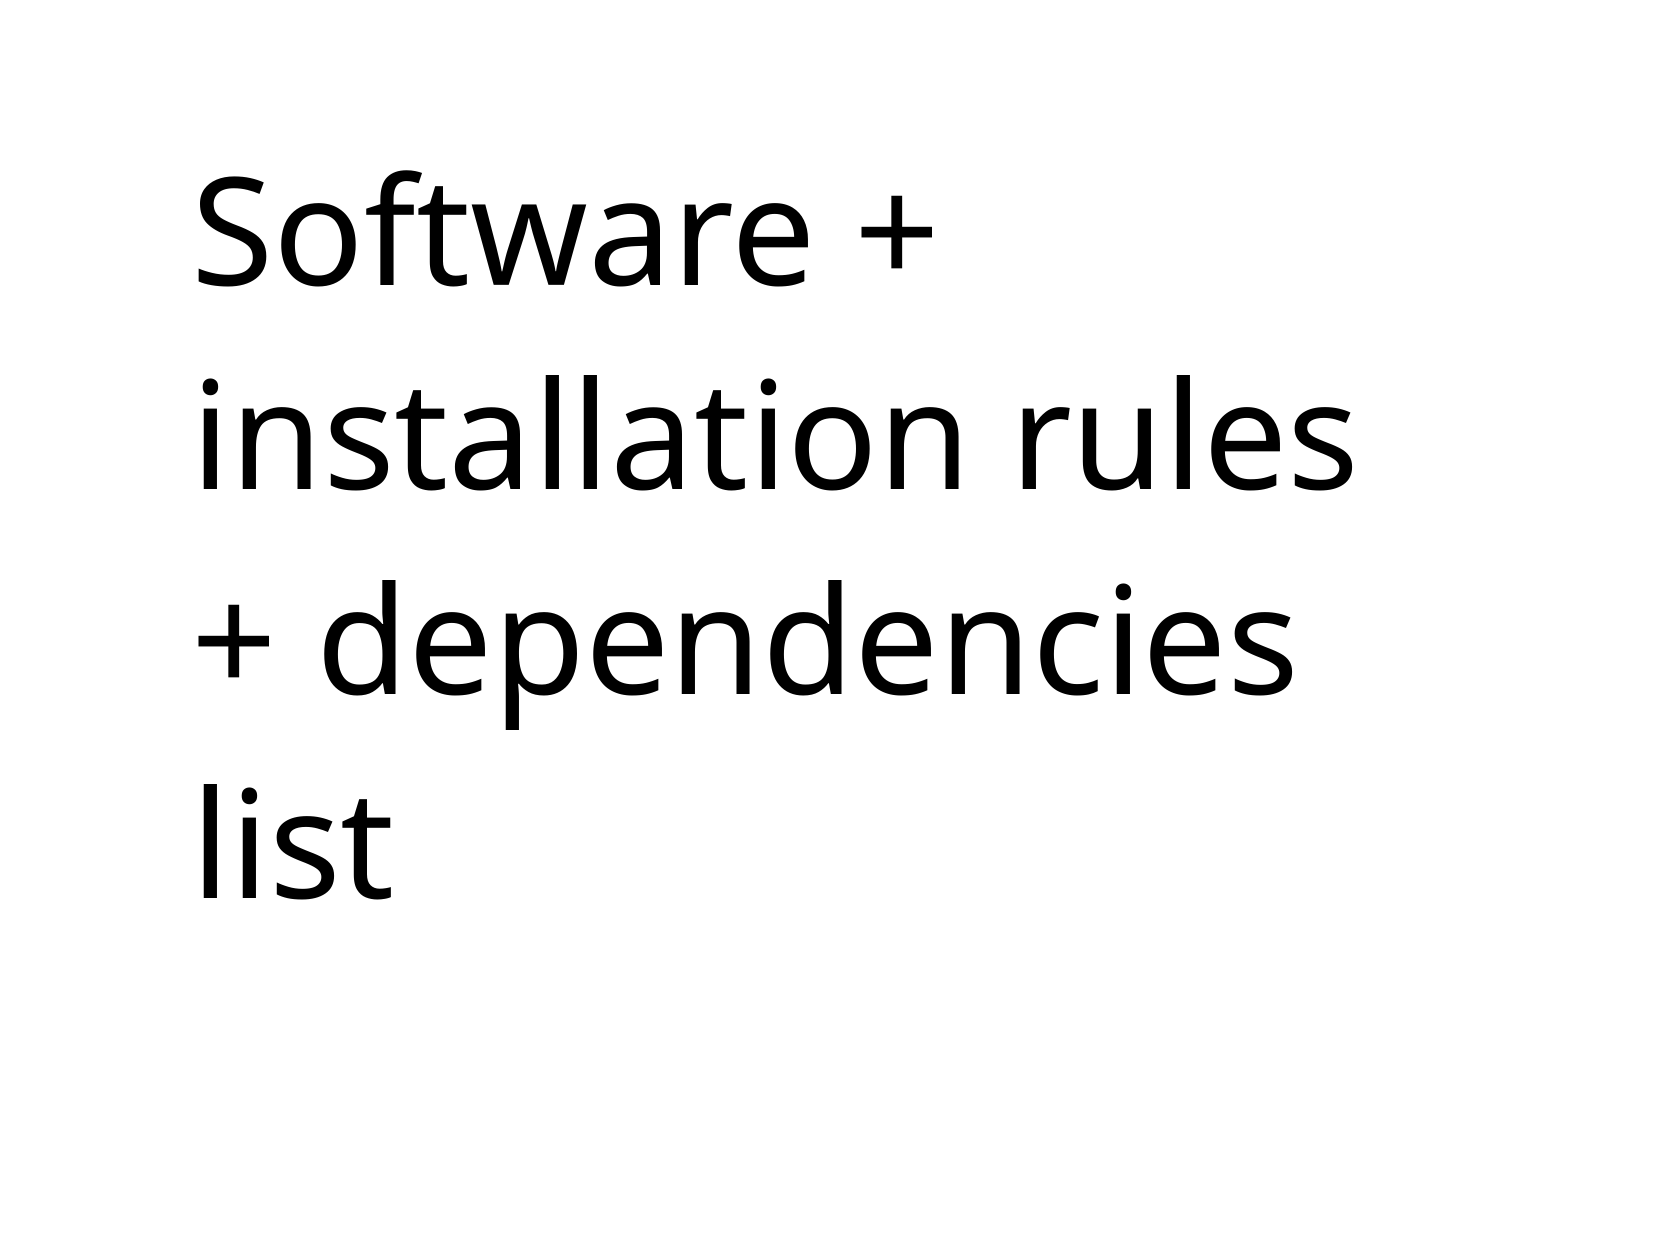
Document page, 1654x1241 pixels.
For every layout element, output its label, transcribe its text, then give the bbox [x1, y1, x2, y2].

text_box Software + installation rules + dependencies list apt-get install php5 [177, 118, 1459, 1123]
